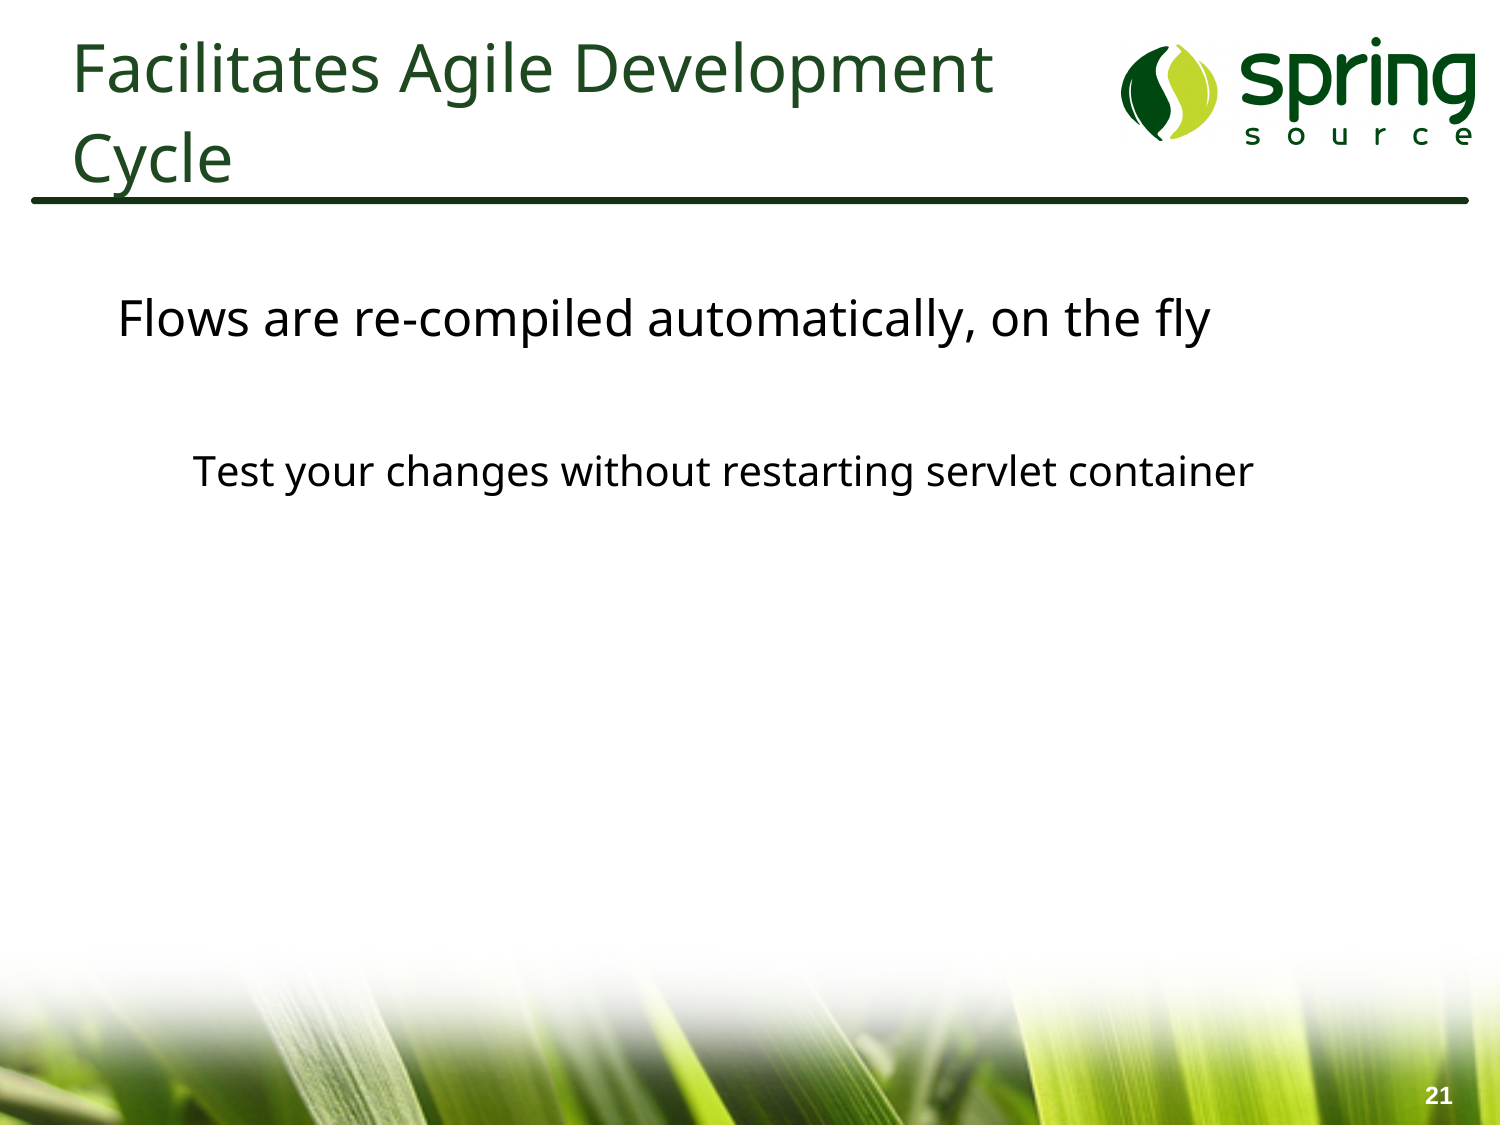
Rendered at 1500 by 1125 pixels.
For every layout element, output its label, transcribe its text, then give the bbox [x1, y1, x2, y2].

picture [0, 944, 1500, 1125]
picture [1121, 37, 1475, 145]
title Facilitates Agile Development Cycle [56, 13, 1090, 192]
list Flows are re-compiled automatically, on the fly Test your changes without restarting servlet container [103, 275, 1395, 938]
